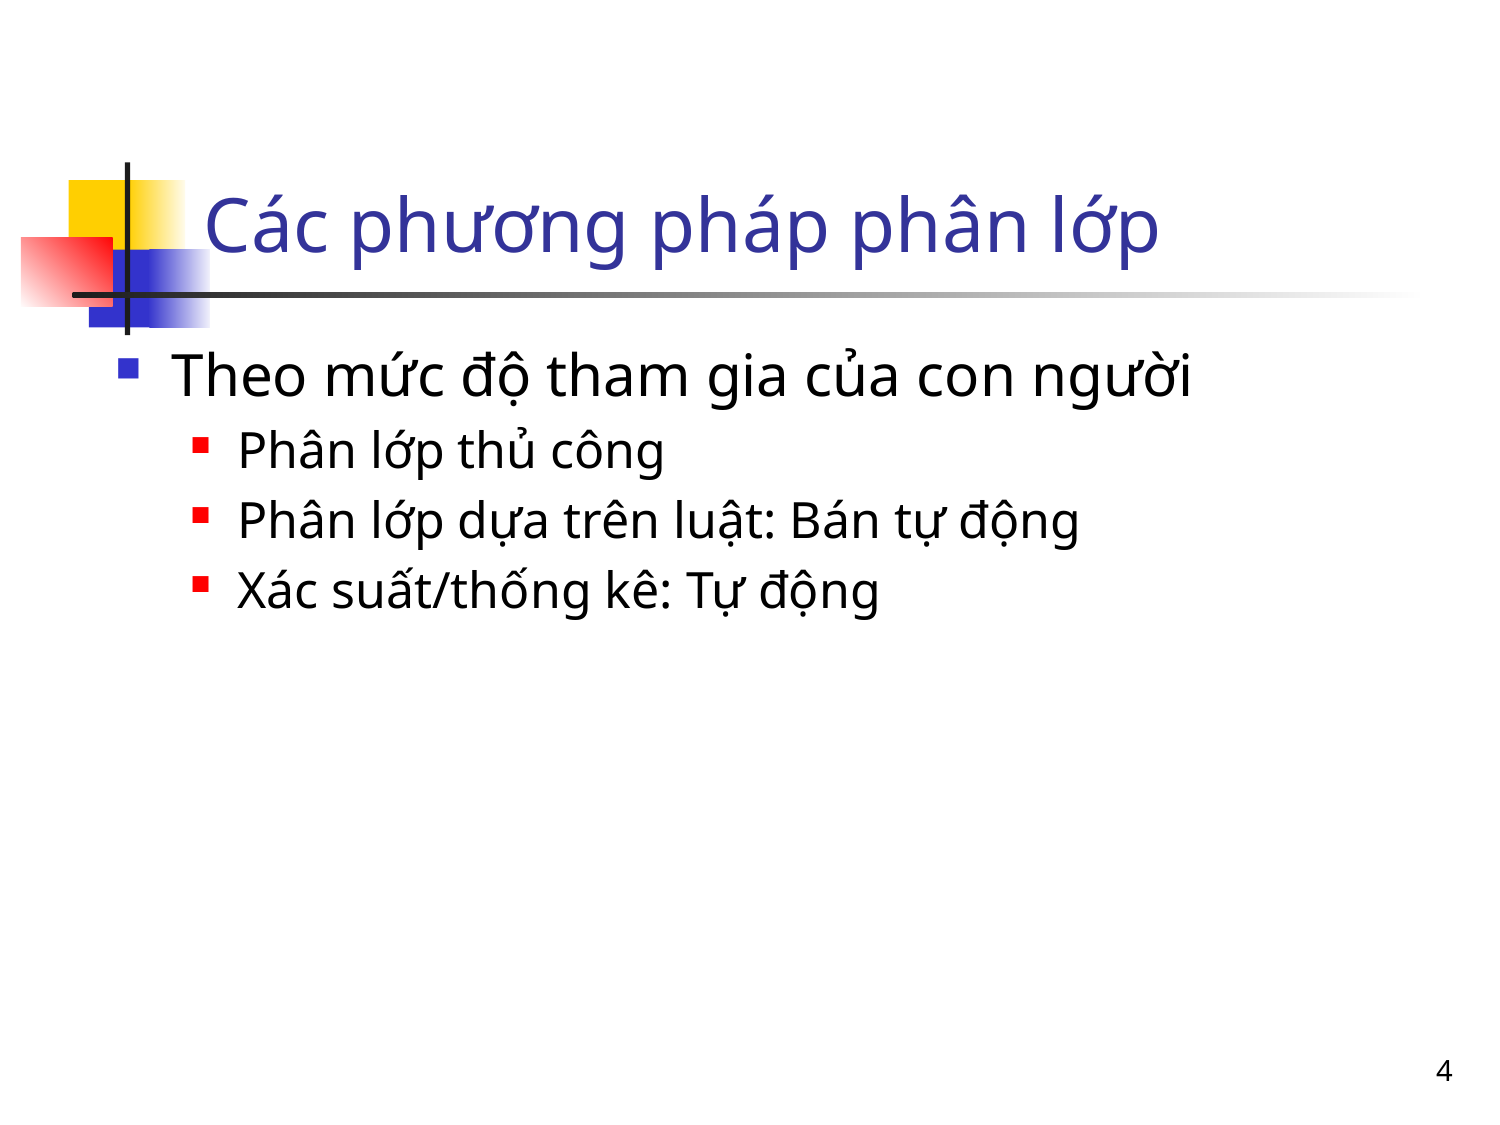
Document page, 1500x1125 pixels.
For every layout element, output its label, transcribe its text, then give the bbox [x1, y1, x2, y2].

title Các phương pháp phân lớp [188, 35, 1468, 275]
slide_number <number> [1155, 1024, 1468, 1100]
list Theo mức độ tham gia của con người Phân lớp thủ công Phân lớp dựa trên luật: Bán tự động Xác suất/thống kê: Tự động [100, 331, 1469, 1047]
